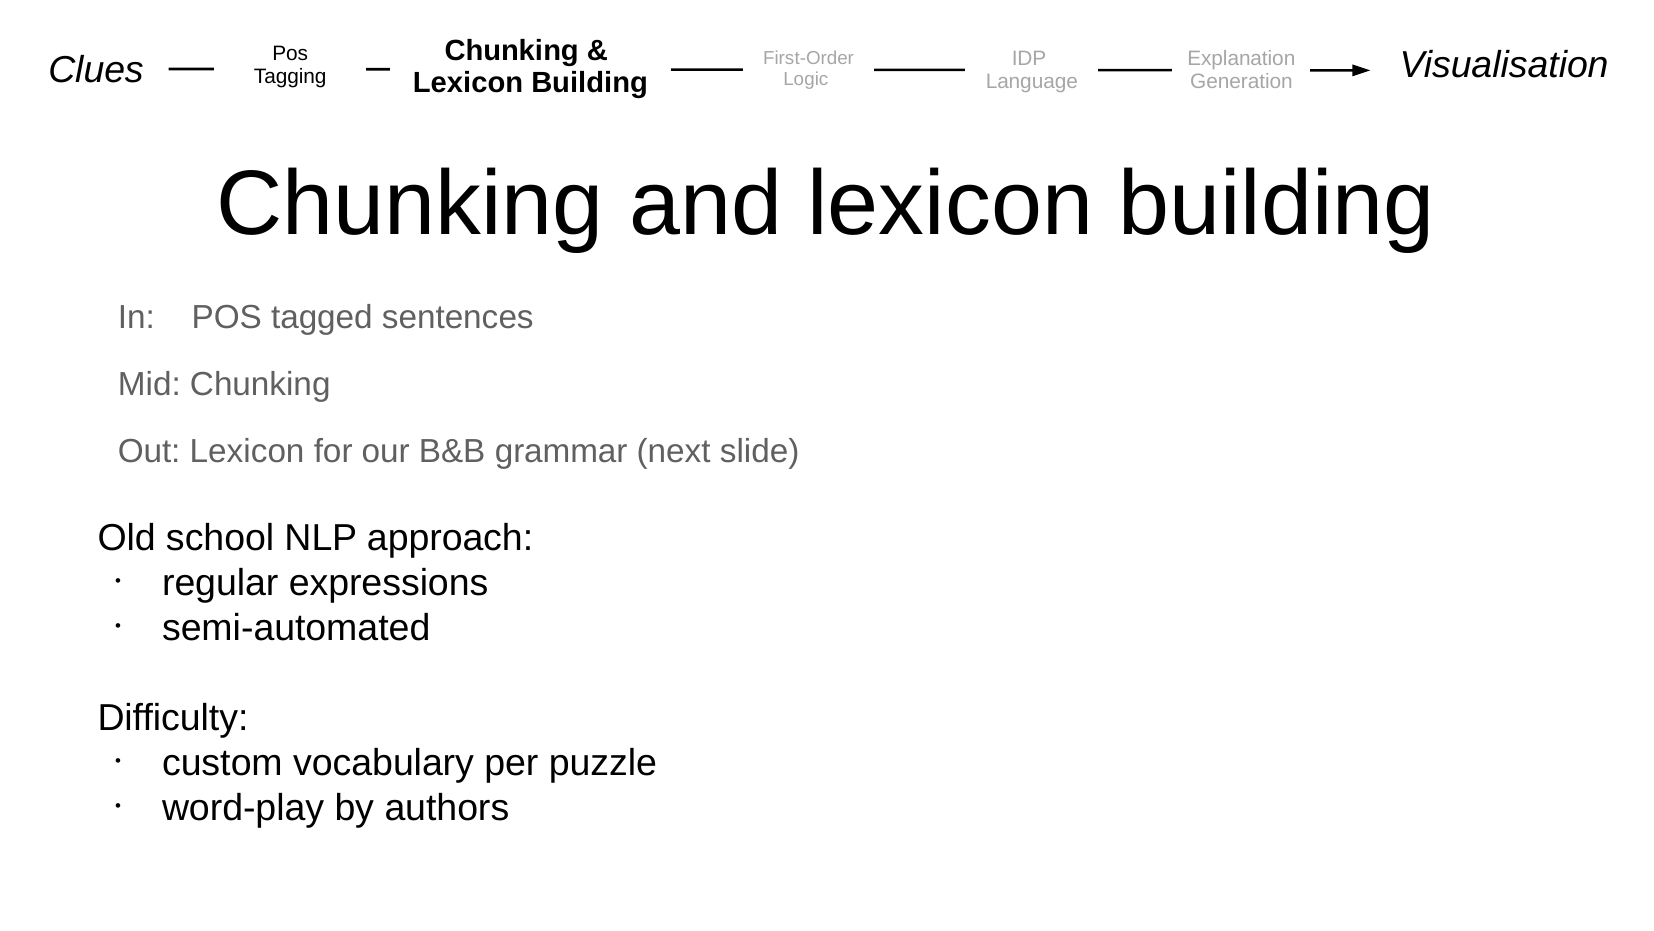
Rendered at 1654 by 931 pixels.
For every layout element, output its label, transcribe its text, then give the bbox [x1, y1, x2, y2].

text_box Clues [31, 42, 161, 99]
text_box Old school NLP approach: regular expressions semi-automated Difficulty: custom vocabulary per puzzle word-play by authors [65, 486, 715, 855]
text_box Visualisation [1384, 37, 1624, 94]
list In: POS tagged sentences Mid: Chunking Out: Lexicon for our B&B grammar (next slide) [82, 281, 934, 483]
title Chunking and lexicon building [82, 123, 1571, 279]
text_box IDP Language [965, 39, 1098, 101]
text_box First-Order Logic [743, 41, 874, 98]
text_box Explanation Generation [1172, 39, 1310, 101]
text_box Pos Tagging [214, 34, 366, 96]
text_box Chunking & Lexicon Building [390, 27, 671, 107]
